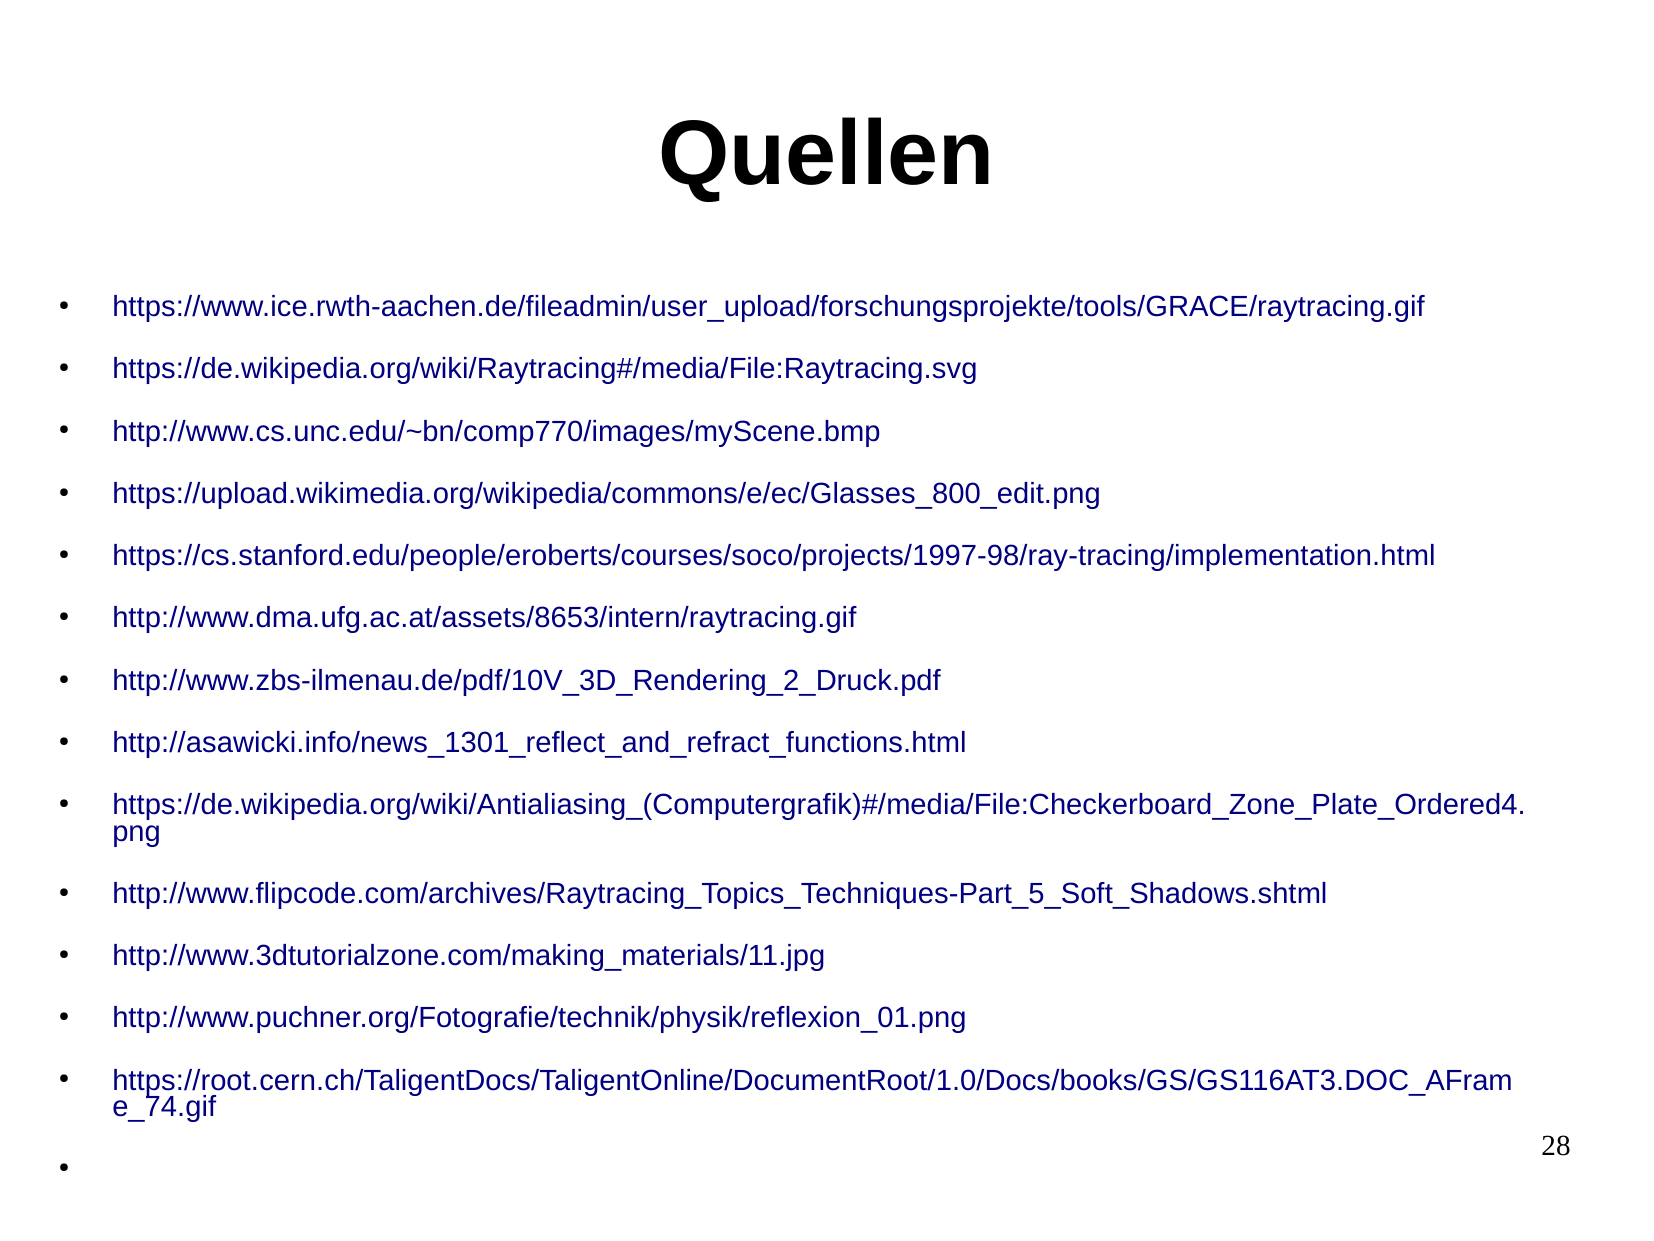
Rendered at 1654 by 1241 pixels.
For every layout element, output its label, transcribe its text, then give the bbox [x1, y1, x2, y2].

title Quellen [82, 49, 1571, 257]
list https://www.ice.rwth-aachen.de/fileadmin/user_upload/forschungsprojekte/tools/GRACE/raytracing.gif https://de.wikipedia.org/wiki/Raytracing#/media/File:Raytracing.svg http://www.cs.unc.edu/~bn/comp770/images/myScene.bmp https://upload.wikimedia.org/wikipedia/commons/e/ec/Glasses_800_edit.png https://cs.stanford.edu/people/eroberts/courses/soco/projects/1997-98/ray-tracing/implementation.html http://www.dma.ufg.ac.at/assets/8653/intern/raytracing.gif http://www.zbs-ilmenau.de/pdf/10V_3D_Rendering_2_Druck.pdf http://asawicki.info/news_1301_reflect_and_refract_functions.html https://de.wikipedia.org/wiki/Antialiasing_(Computergrafik)#/media/File:Checkerboard_Zone_Plate_Ordered4.png http://www.flipcode.com/archives/Raytracing_Topics_Techniques-Part_5_Soft_Shadows.shtml http://www.3dtutorialzone.com/making_materials/11.jpg http://www.puchner.org/Fotografie/technik/physik/reflexion_01.png https://root.cern.ch/TaligentDocs/TaligentOnline/DocumentRoot/1.0/Docs/books/GS/GS116AT3.DOC_AFrame_74.gif [41, 290, 1530, 1133]
